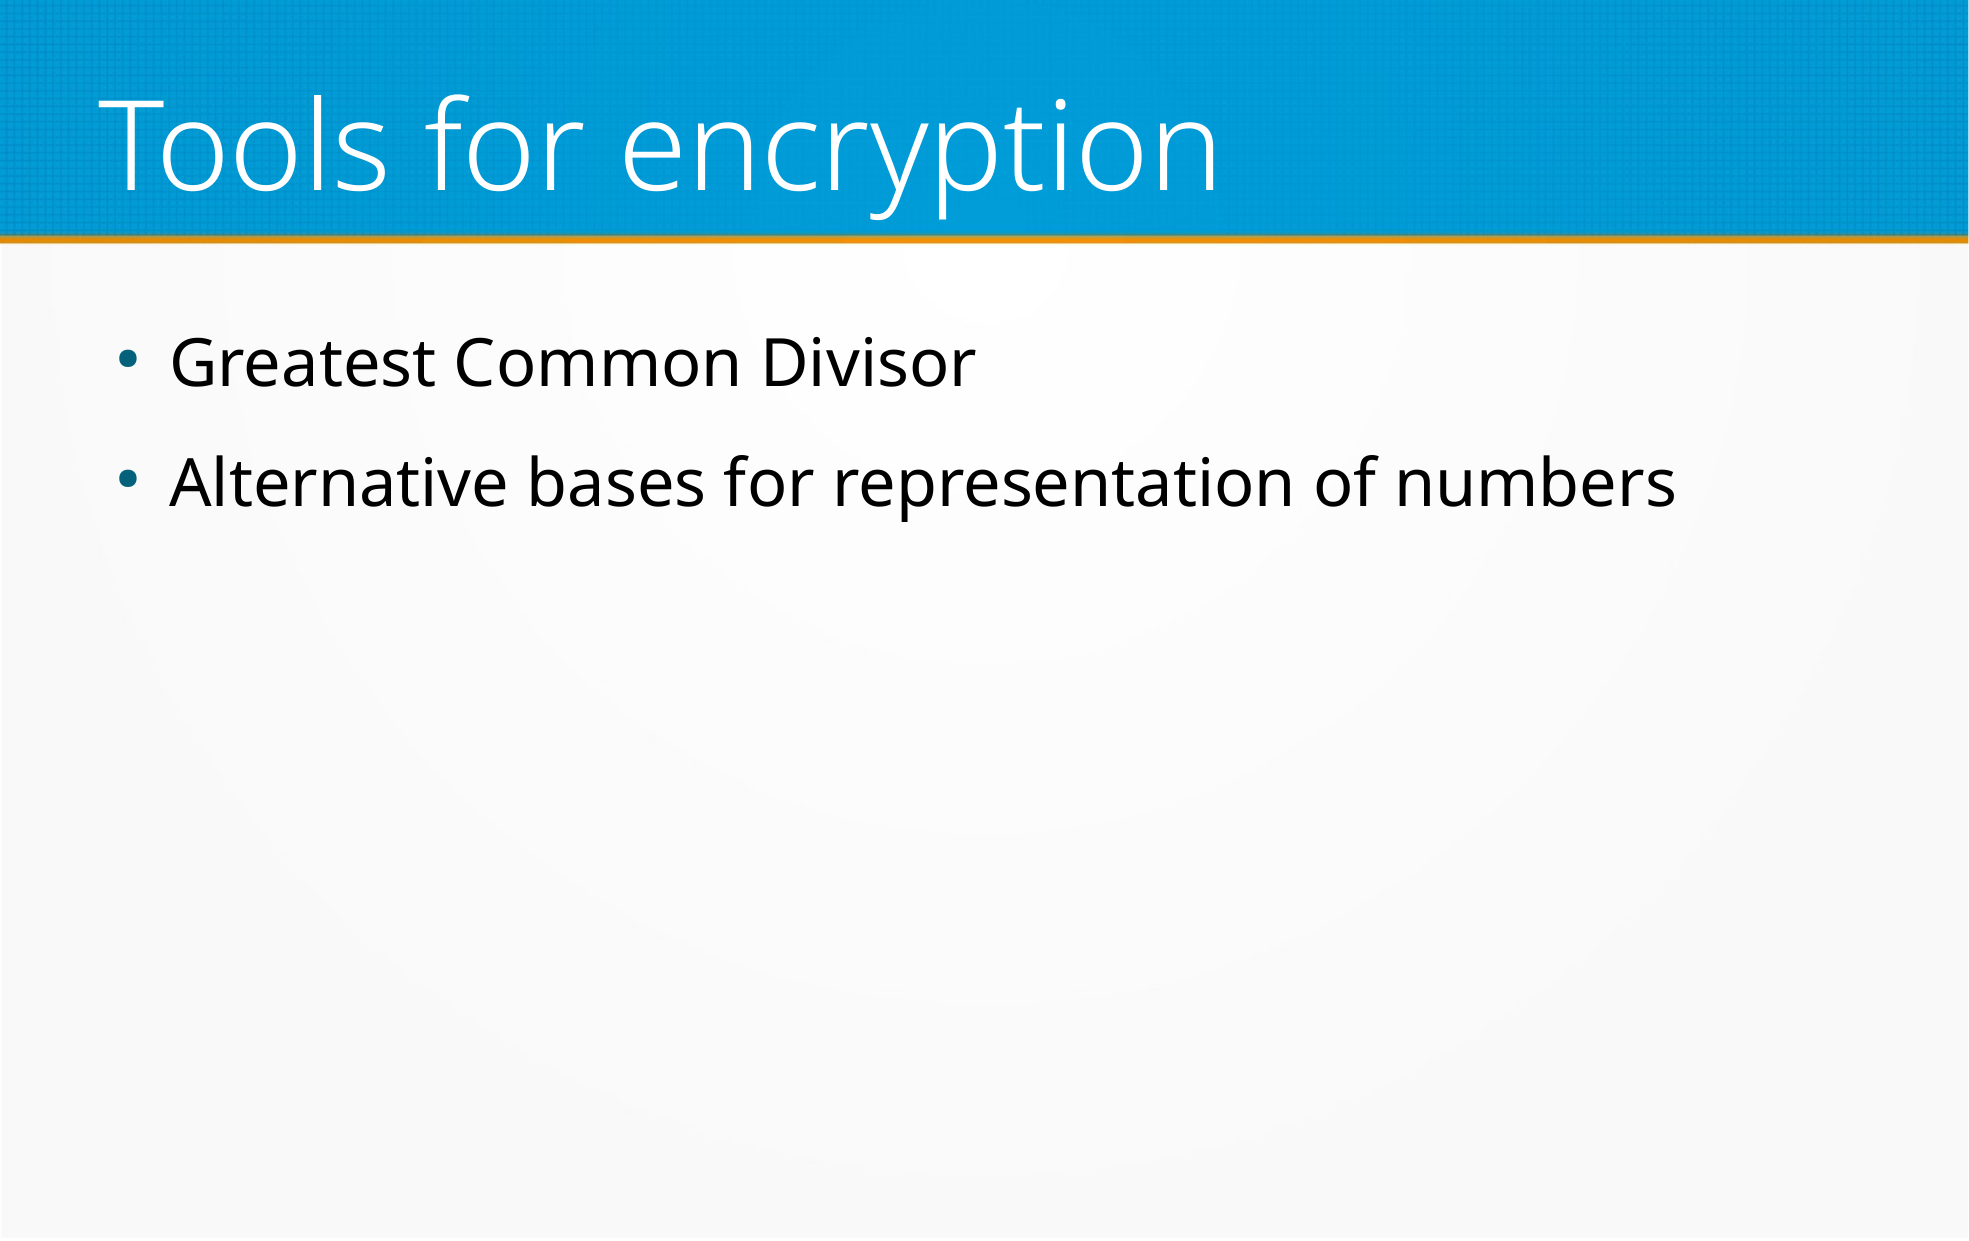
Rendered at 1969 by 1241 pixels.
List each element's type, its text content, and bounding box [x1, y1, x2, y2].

picture [0, 233, 1969, 1241]
list Greatest Common Divisor Alternative bases for representation of numbers [98, 315, 1861, 1081]
title Tools for encryption [98, 19, 1870, 227]
